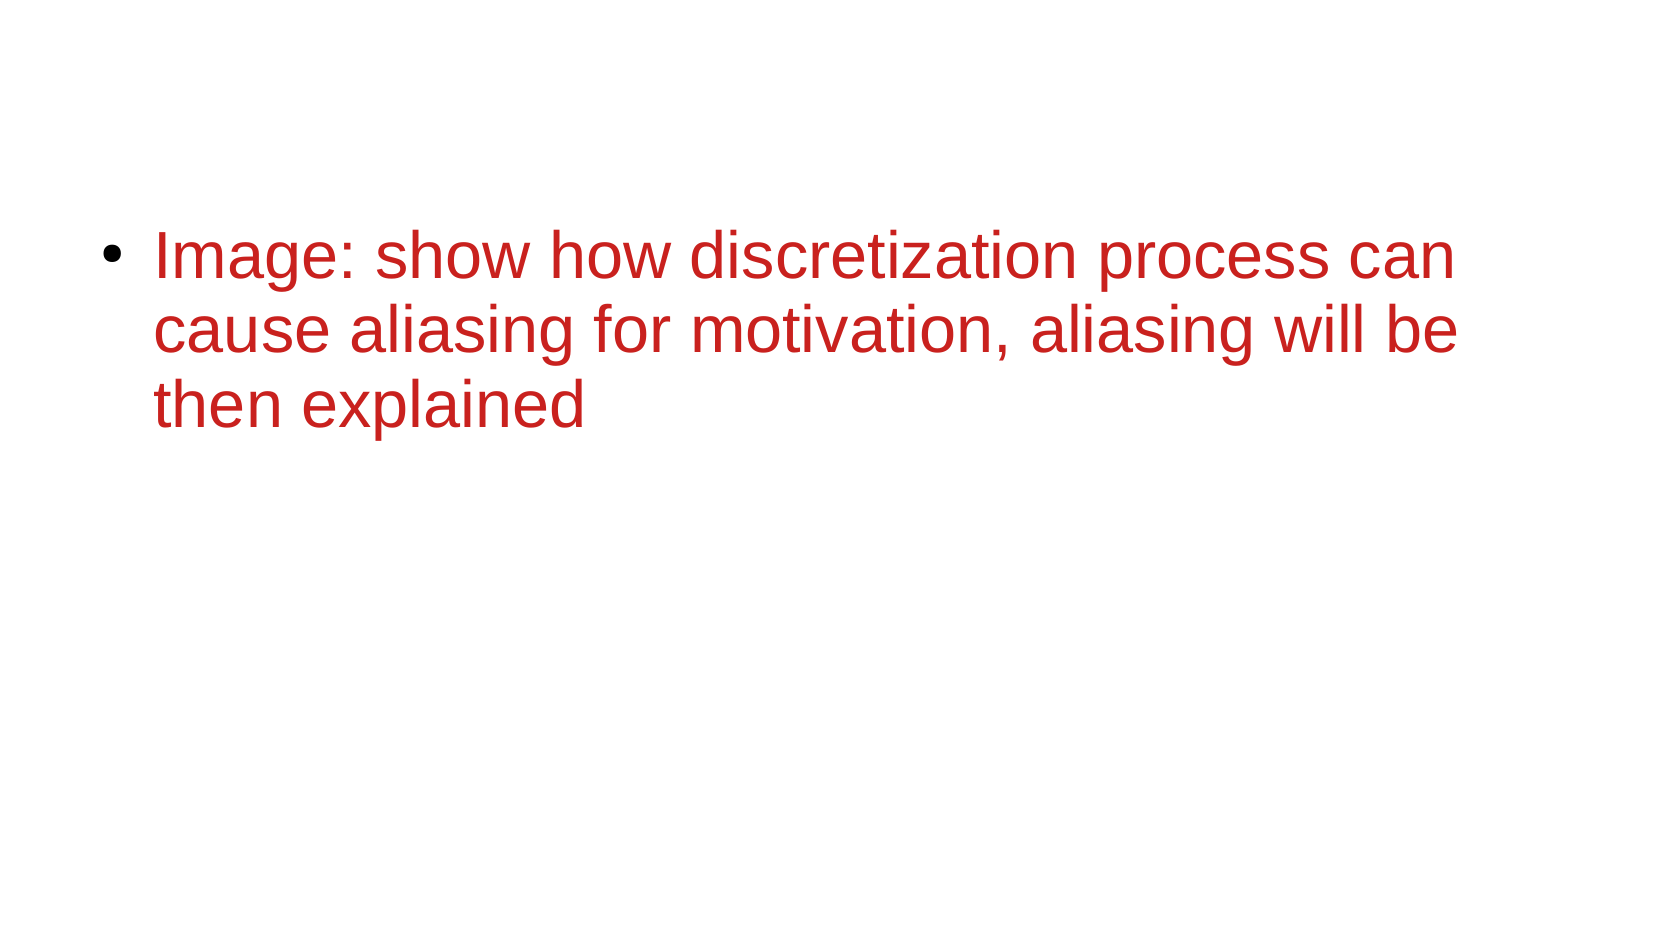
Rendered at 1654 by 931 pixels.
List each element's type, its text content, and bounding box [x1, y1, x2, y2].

list Image: show how discretization process can cause aliasing for motivation, aliasing will be then explained [82, 217, 1571, 758]
